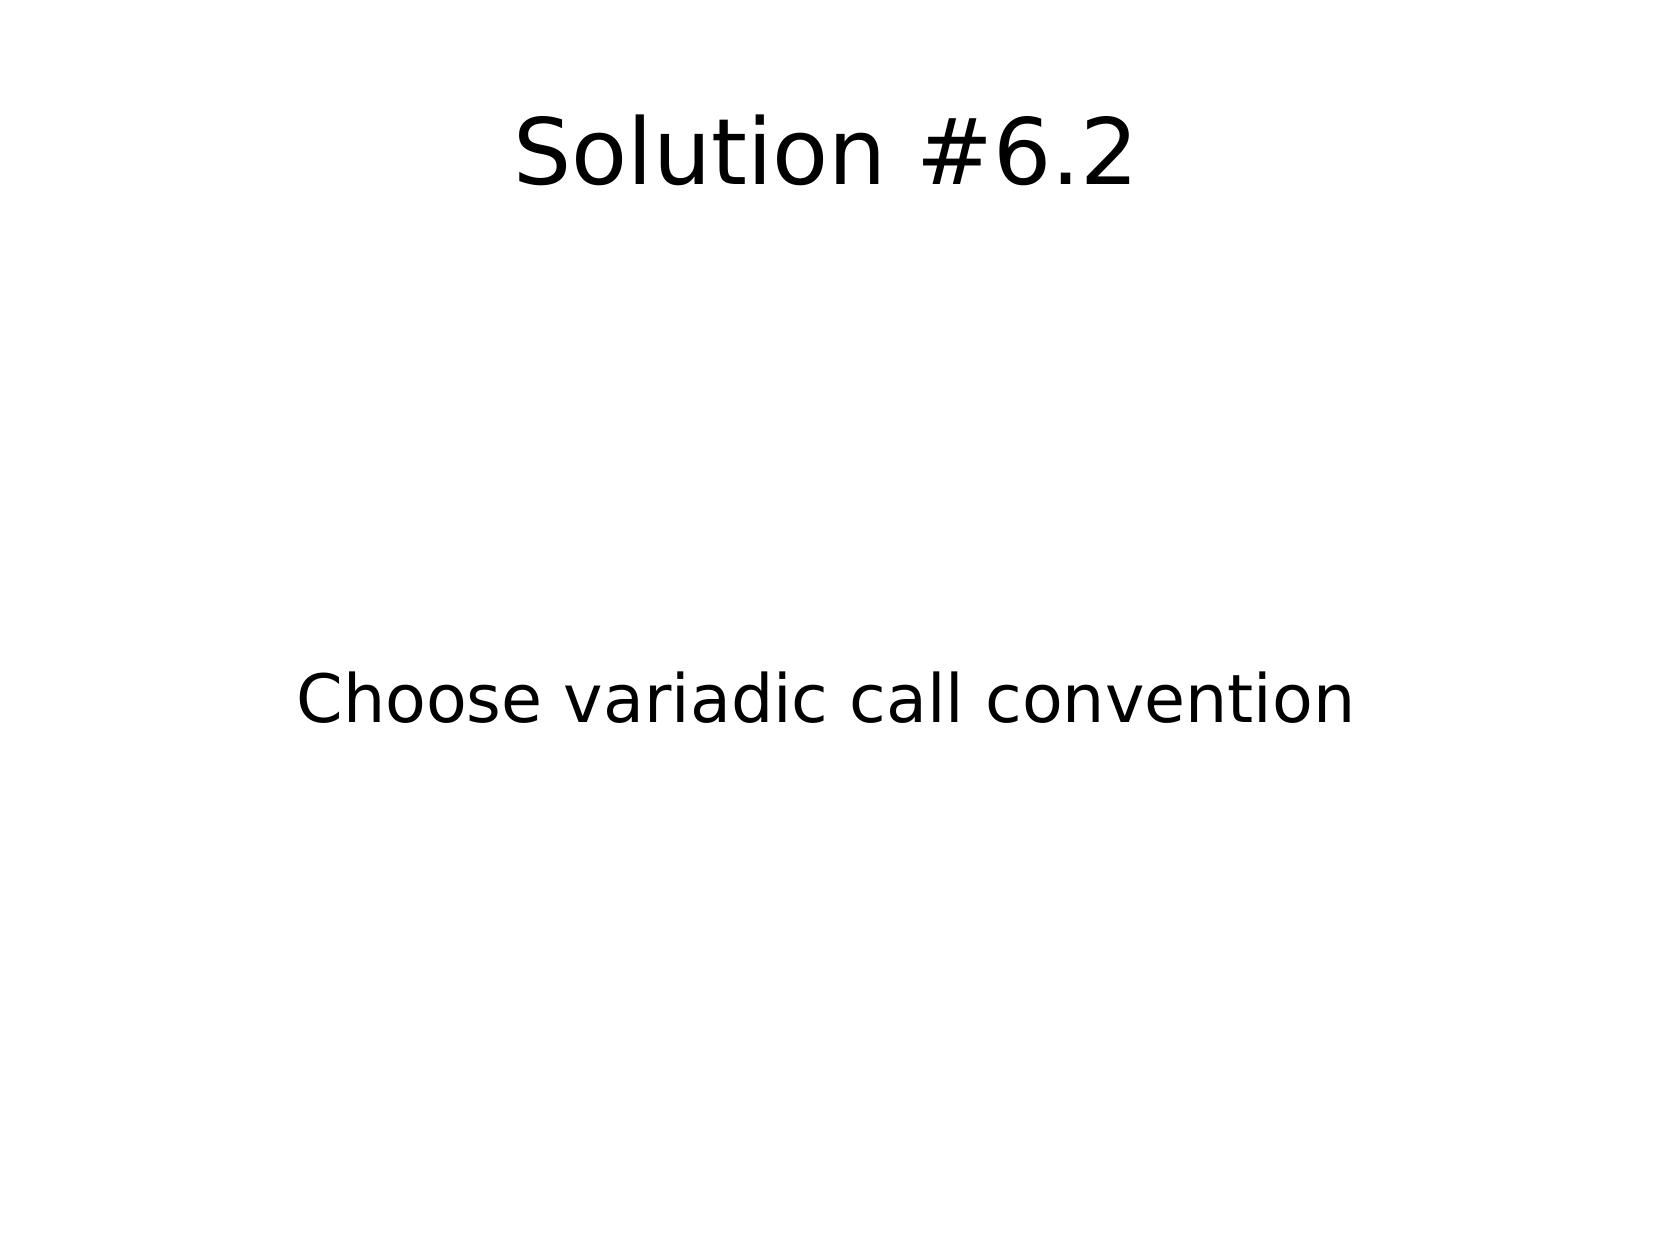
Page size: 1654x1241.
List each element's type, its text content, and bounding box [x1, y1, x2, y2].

title Solution #6.2 [82, 49, 1571, 257]
subtitle Choose variadic call convention [82, 290, 1571, 1109]
